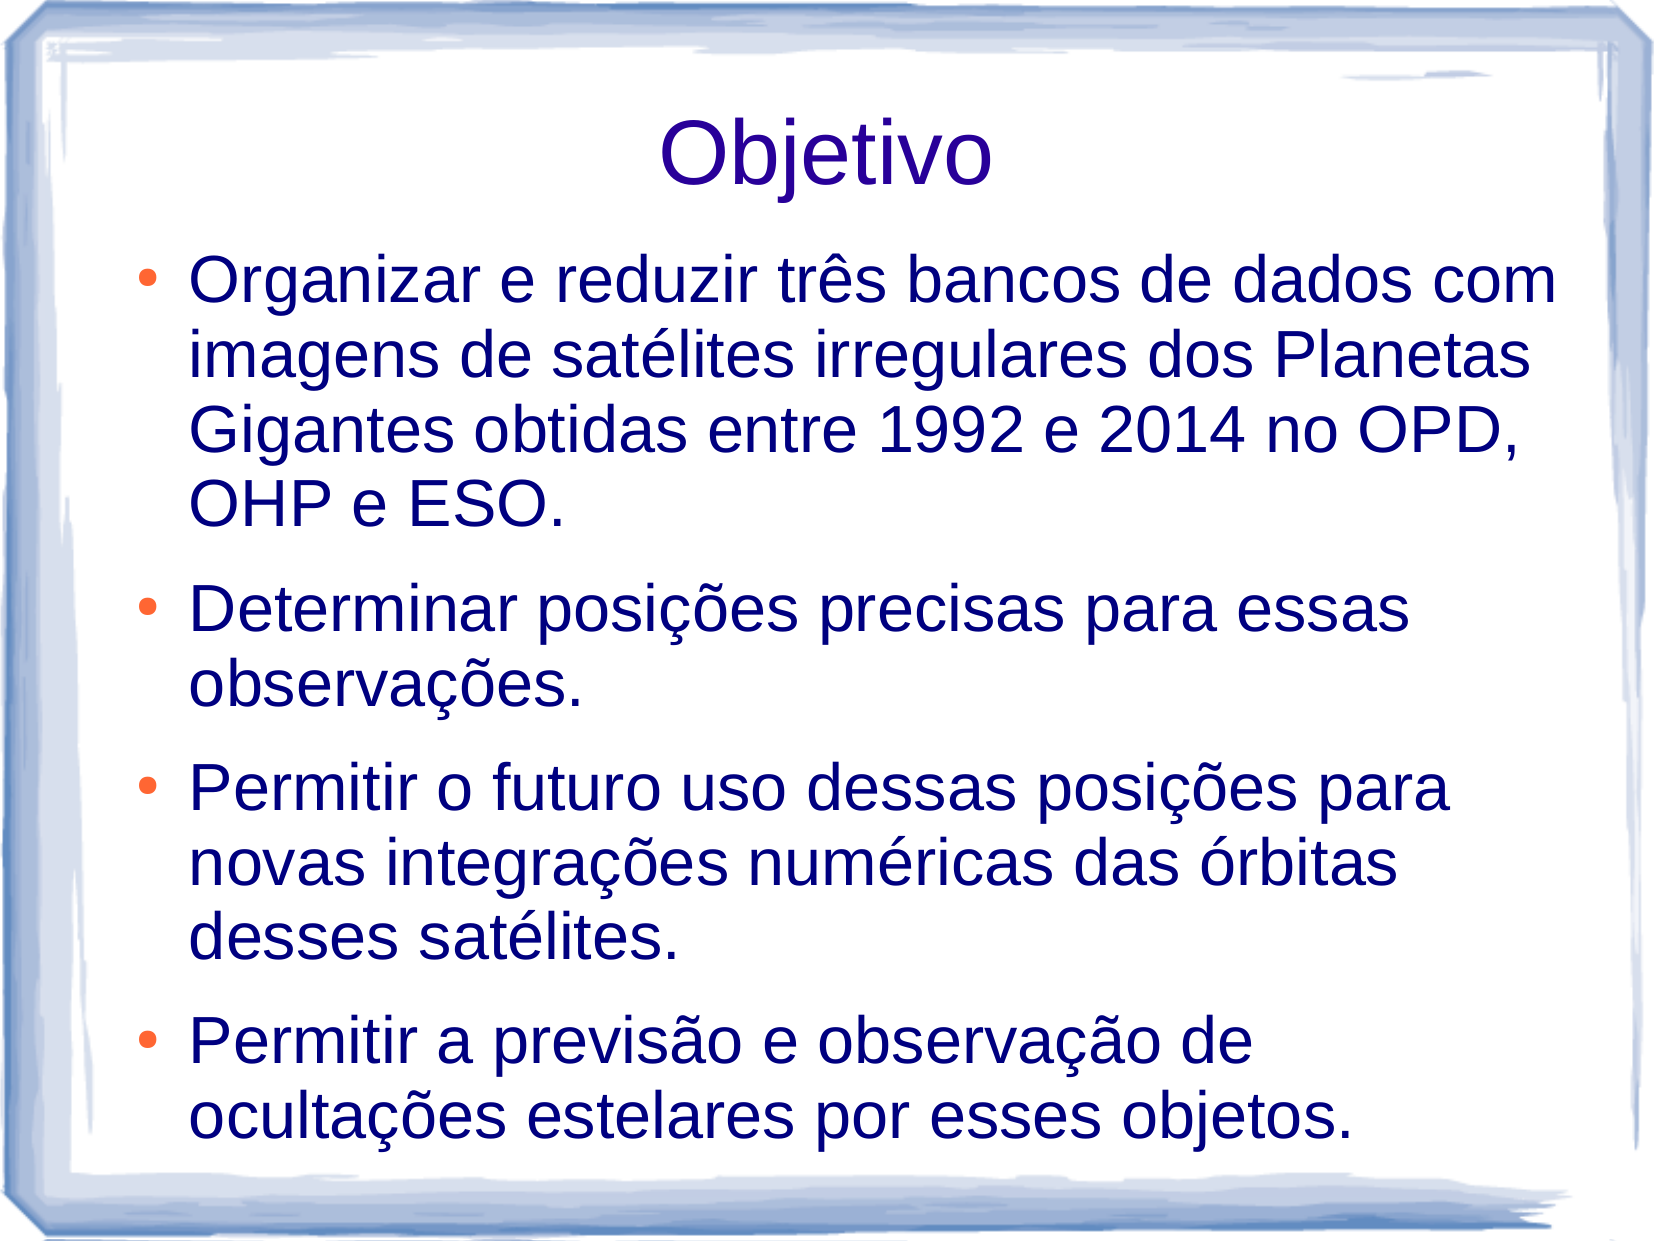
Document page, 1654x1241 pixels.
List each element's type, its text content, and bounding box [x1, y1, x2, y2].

list Organizar e reduzir três bancos de dados com imagens de satélites irregulares dos Planetas Gigantes obtidas entre 1992 e 2014 no OPD, OHP e ESO. Determinar posições precisas para essas observações. Permitir o futuro uso dessas posições para novas integrações numéricas das órbitas desses satélites. Permitir a previsão e observação de ocultações estelares por esses objetos. [118, 242, 1571, 1154]
title Objetivo [82, 49, 1571, 257]
picture [0, 0, 1654, 1241]
